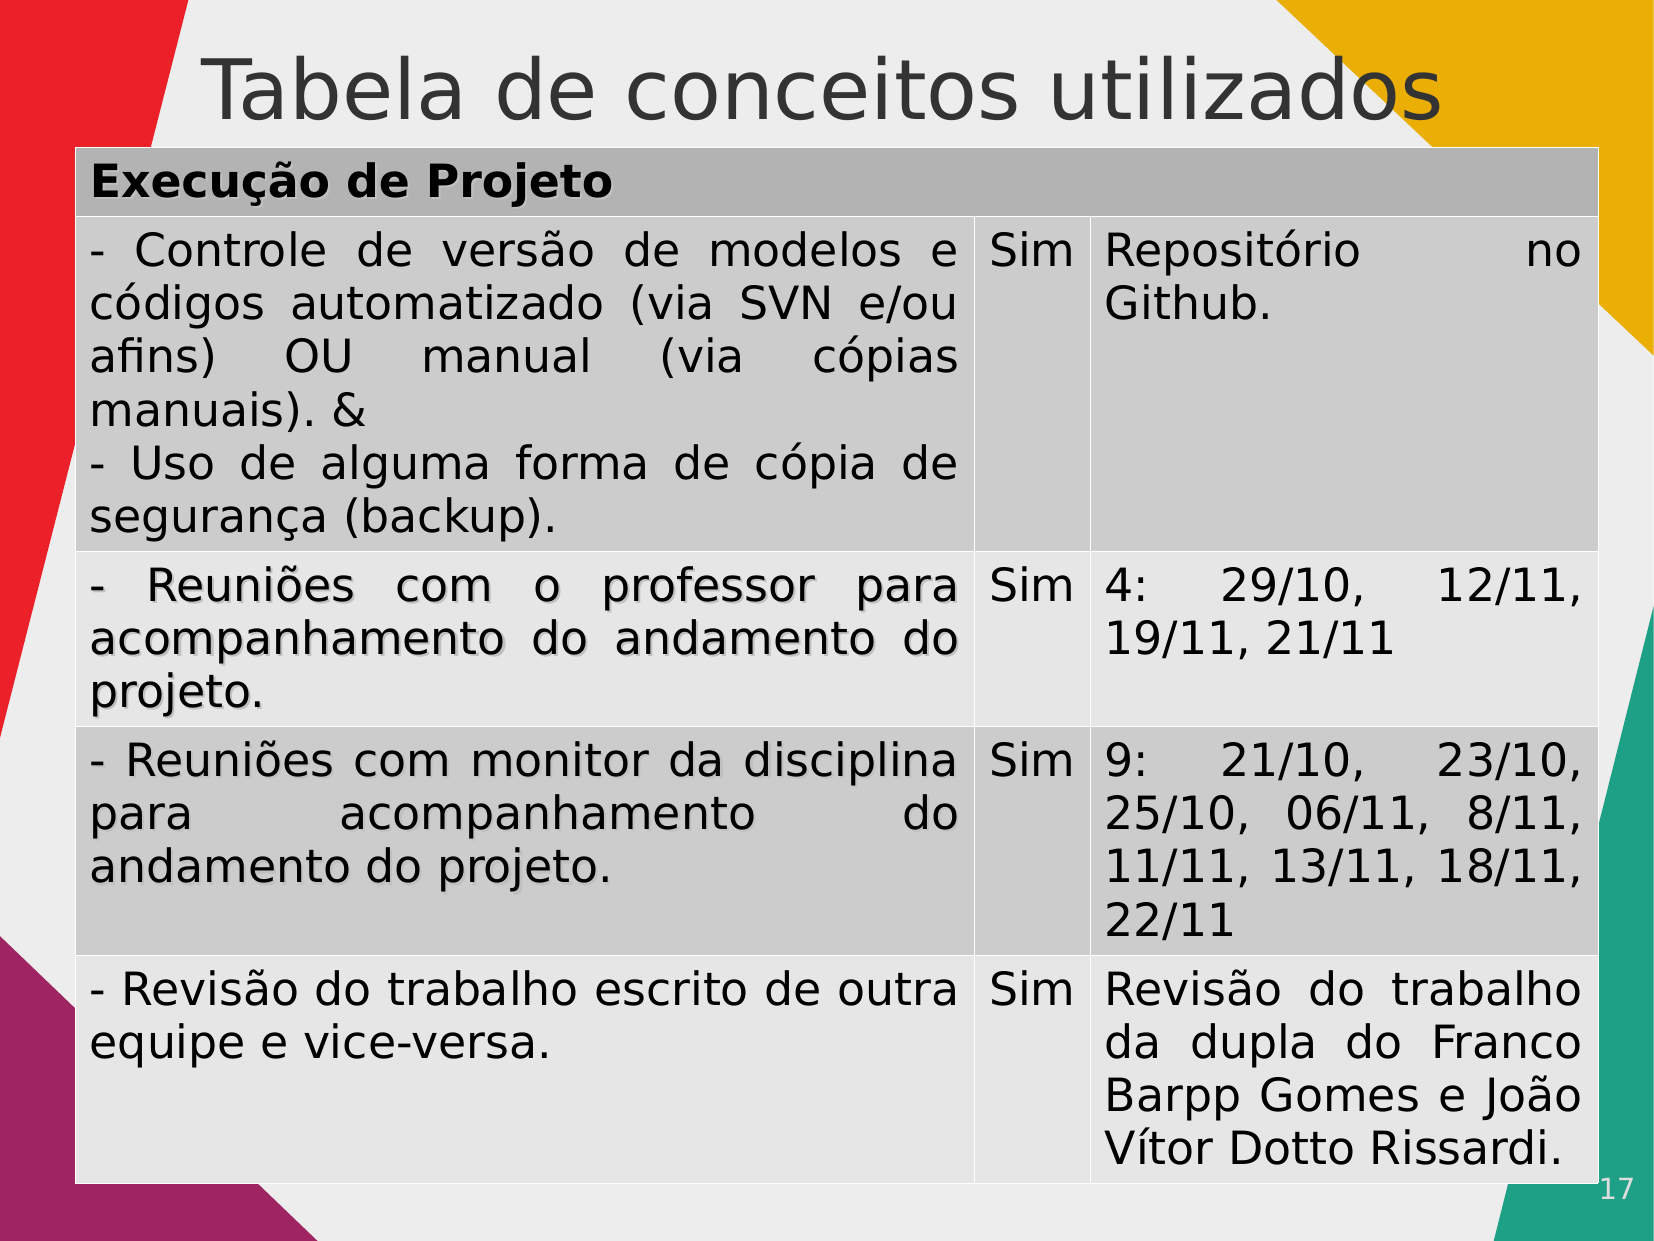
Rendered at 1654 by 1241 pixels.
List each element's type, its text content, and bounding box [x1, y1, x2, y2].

table_header Execução de Projeto [76, 148, 1598, 216]
table_cell - Reuniões com o professor para acompanhamento do andamento do projeto. [76, 552, 974, 726]
table_cell - Controle de versão de modelos e códigos automatizado (via SVN e/ou afins) OU manual (via cópias manuais). & - Uso de alguma forma de cópia de segurança (backup). [76, 217, 974, 551]
table_cell - Reuniões com monitor da disciplina para acompanhamento do andamento do projeto. [76, 727, 974, 955]
table_cell Sim [975, 552, 1090, 726]
table_cell Sim [975, 217, 1090, 551]
table_cell 4: 29/10, 12/11, 19/11, 21/11 [1091, 552, 1598, 726]
title Tabela de conceitos utilizados [111, 0, 1536, 147]
table_cell 9: 21/10, 23/10, 25/10, 06/11, 8/11, 11/11, 13/11, 18/11, 22/11 [1091, 727, 1598, 955]
table_cell Repositório no Github. [1091, 217, 1598, 551]
table_cell Revisão do trabalho da dupla do Franco Barpp Gomes e João Vítor Dotto Rissardi. [1091, 956, 1598, 1183]
table_cell Sim [975, 727, 1090, 955]
table_cell Sim [975, 956, 1090, 1183]
table_cell - Revisão do trabalho escrito de outra equipe e vice-versa. [76, 956, 974, 1183]
